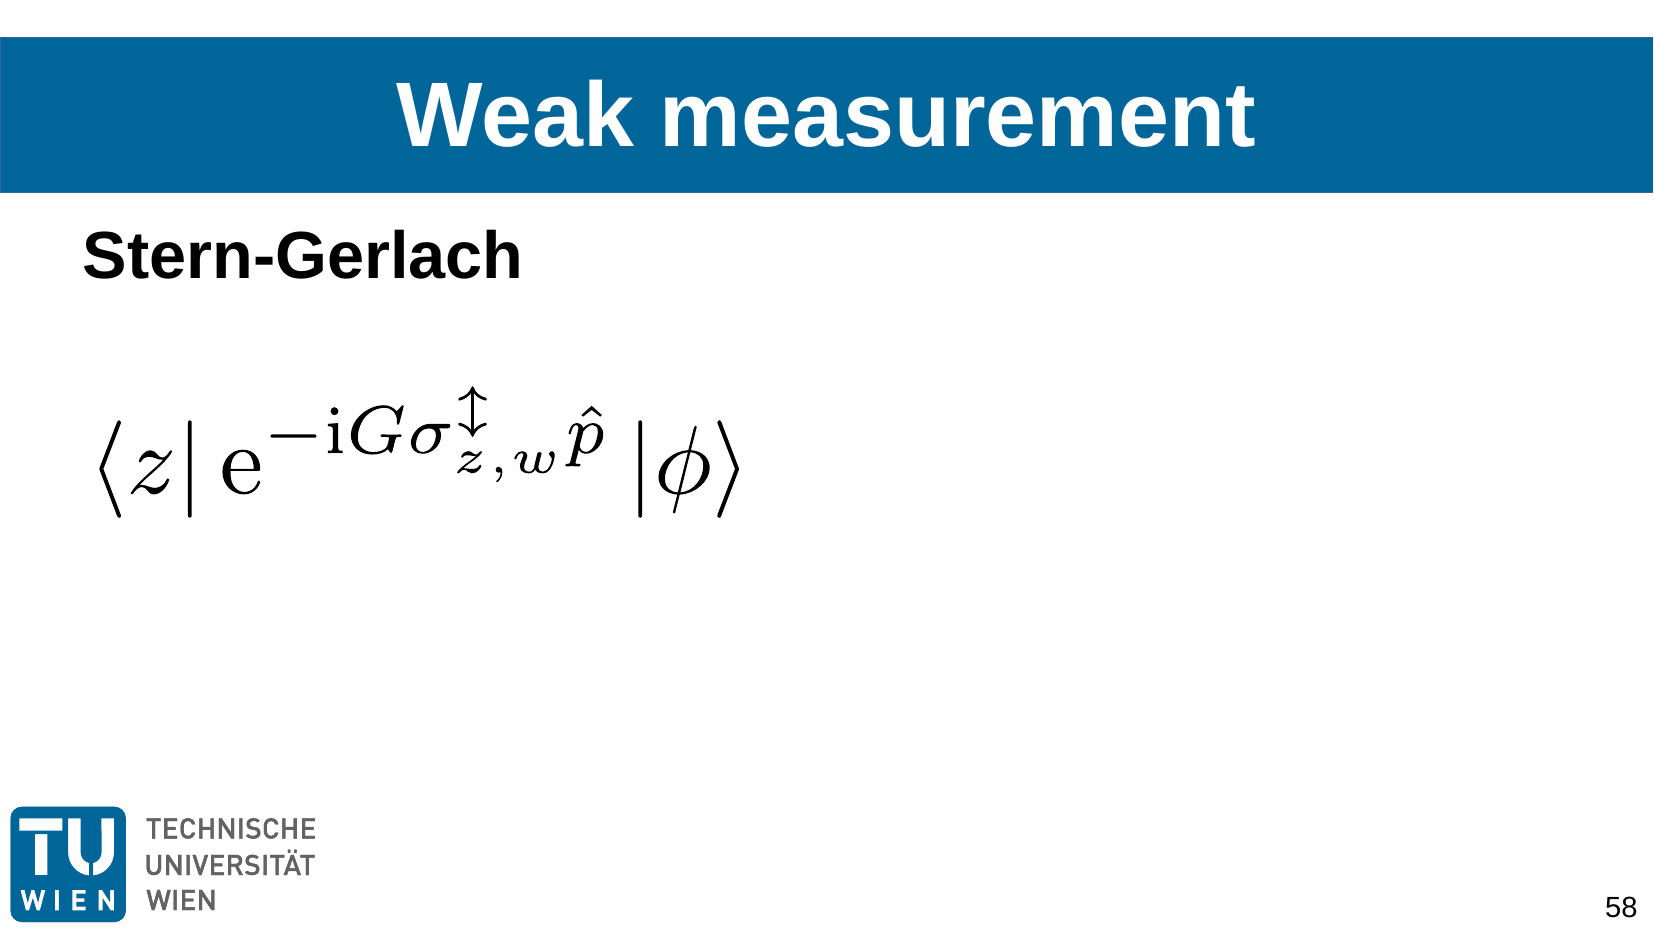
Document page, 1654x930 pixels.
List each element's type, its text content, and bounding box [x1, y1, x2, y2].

title Weak measurement [0, 37, 1653, 193]
picture [86, 344, 750, 570]
list Stern-Gerlach [82, 217, 1571, 301]
